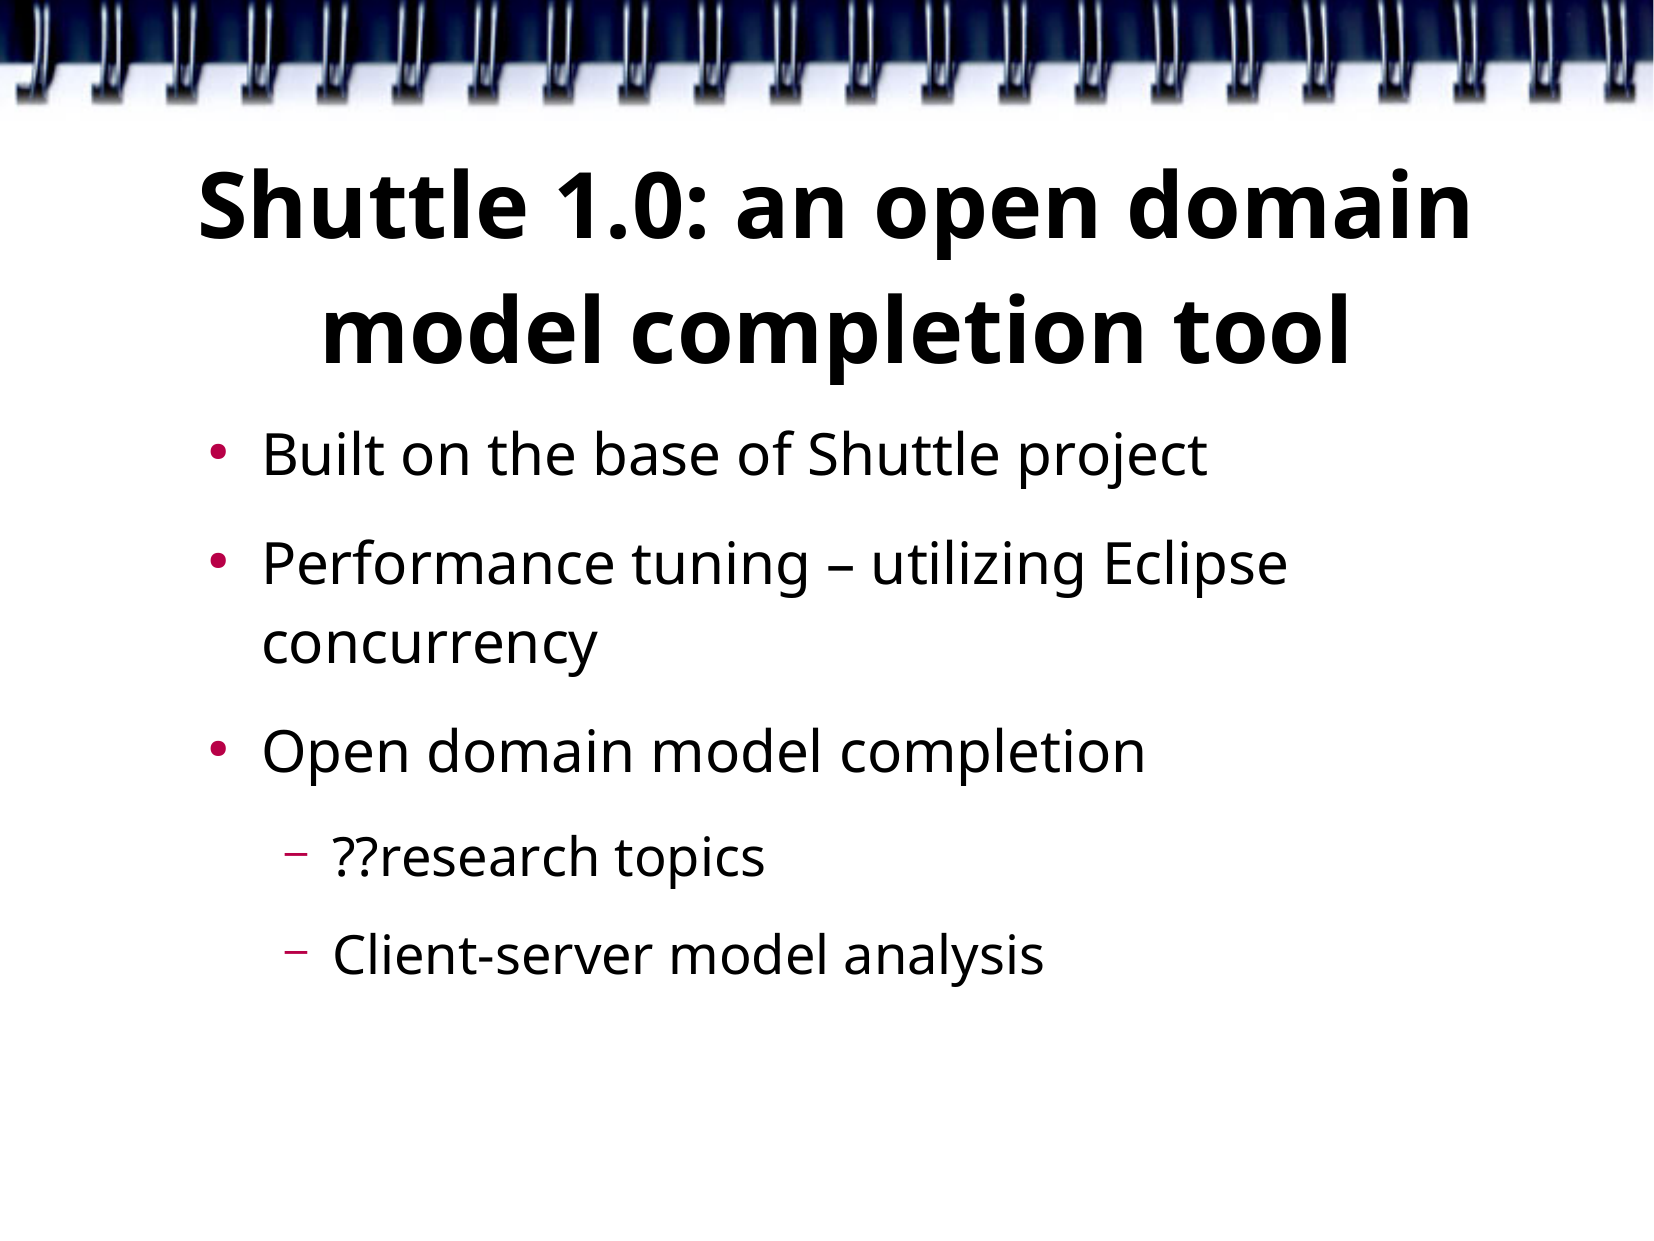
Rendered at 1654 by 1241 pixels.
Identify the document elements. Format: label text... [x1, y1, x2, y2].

picture [0, 0, 1654, 121]
list Built on the base of Shuttle project Performance tuning – utilizing Eclipse concurrency Open domain model completion ??research topics Client-server model analysis [190, 413, 1506, 1182]
title Shuttle 1.0: an open domain model completion tool [139, 151, 1535, 381]
